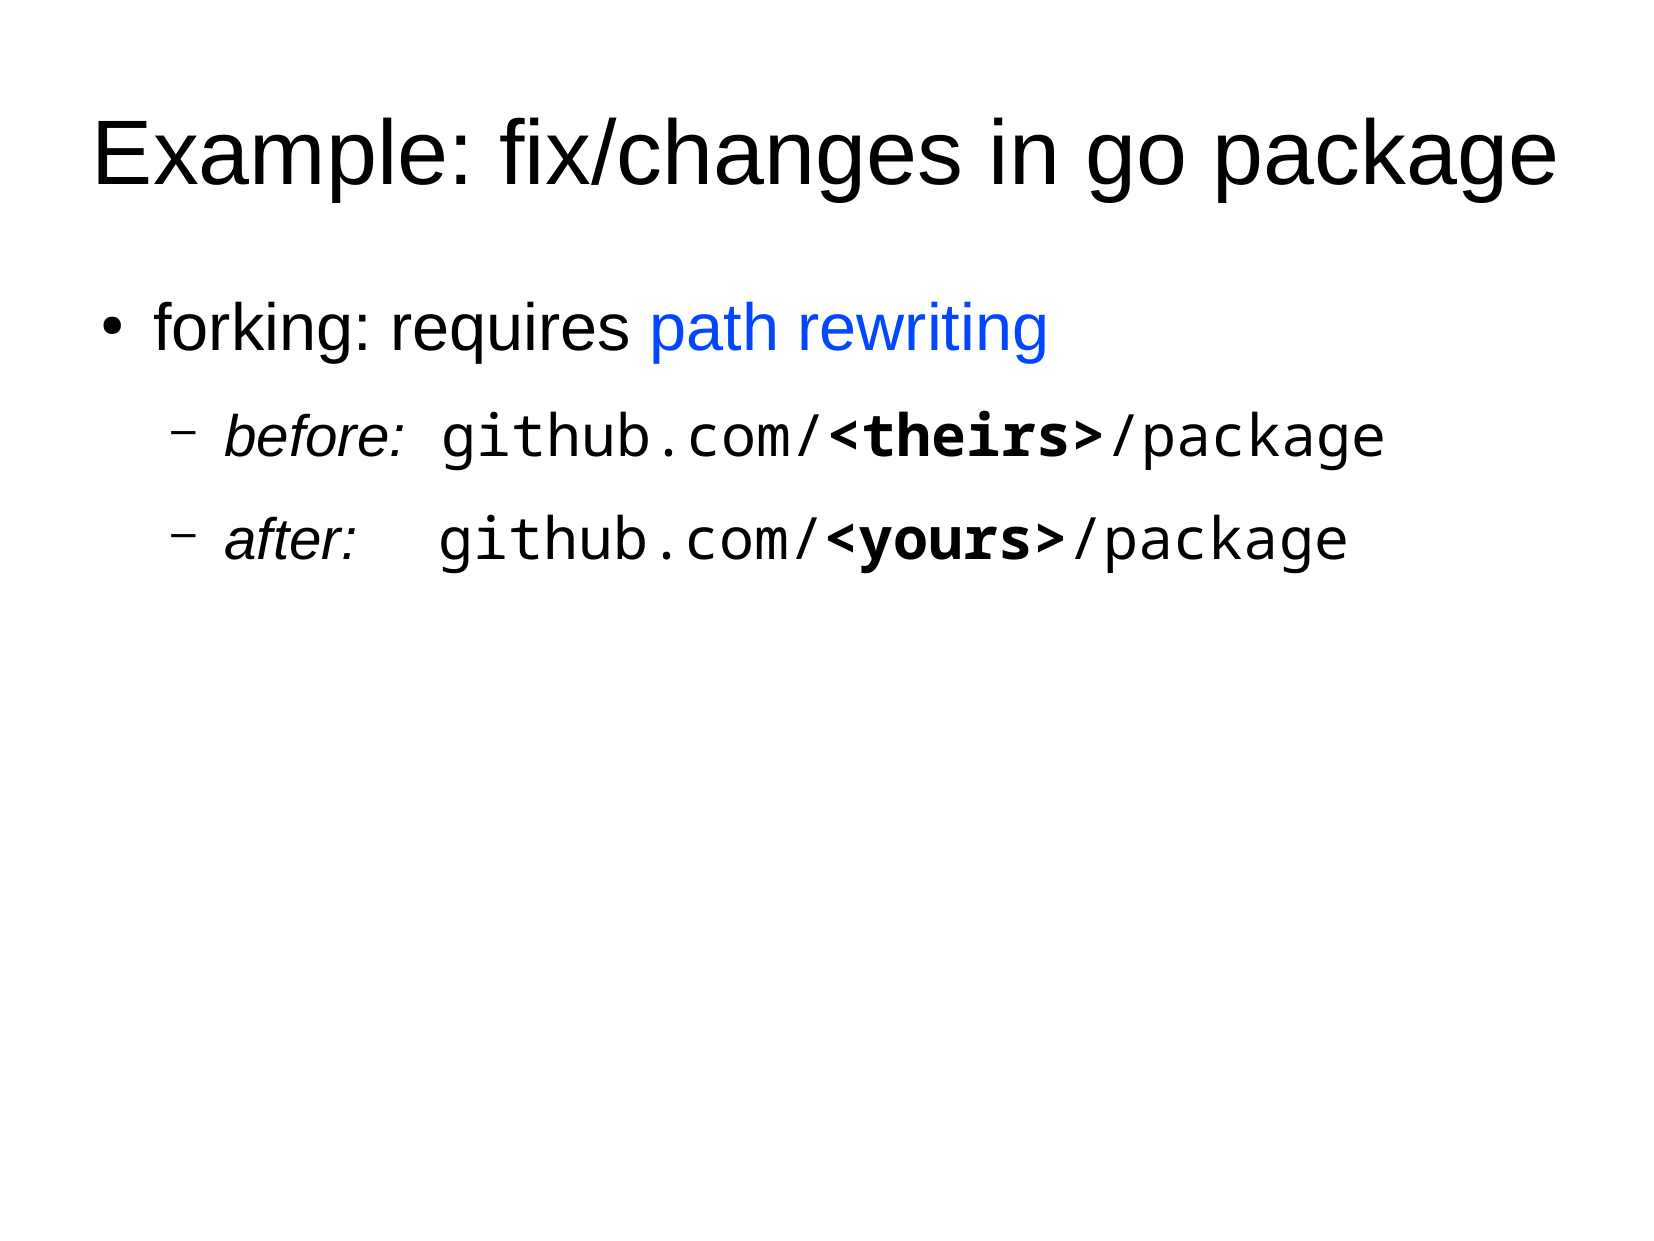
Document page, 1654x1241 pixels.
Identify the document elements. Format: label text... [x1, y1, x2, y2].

title Example: fix/changes in go package [82, 49, 1571, 257]
list forking: requires path rewriting before: github.com/<theirs>/package after: github.com/<yours>/package [82, 290, 1538, 1010]
